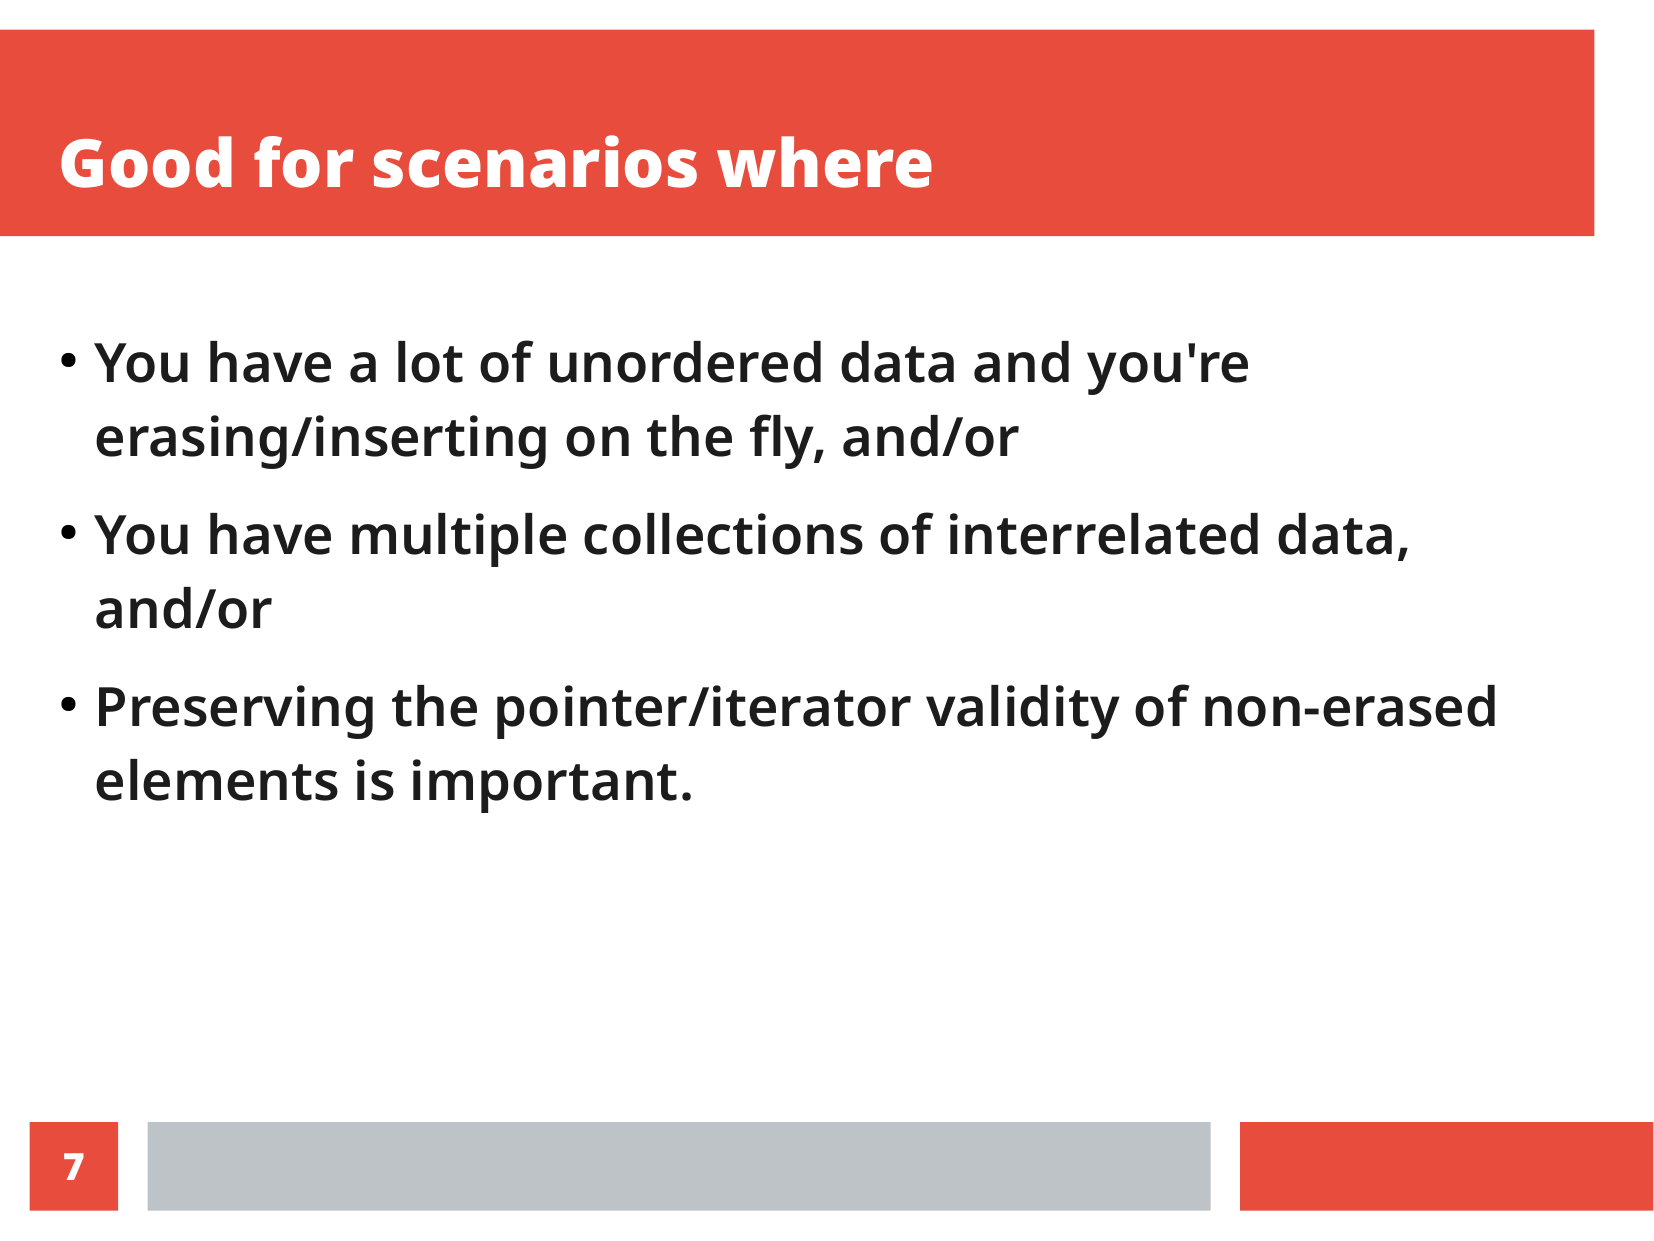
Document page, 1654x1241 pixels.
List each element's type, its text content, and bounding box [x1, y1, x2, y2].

title Good for scenarios where [59, 59, 1595, 207]
list You have a lot of unordered data and you're erasing/inserting on the fly, and/or You have multiple collections of interrelated data, and/or Preserving the pointer/iterator validity of non-erased elements is important. [59, 324, 1565, 1093]
